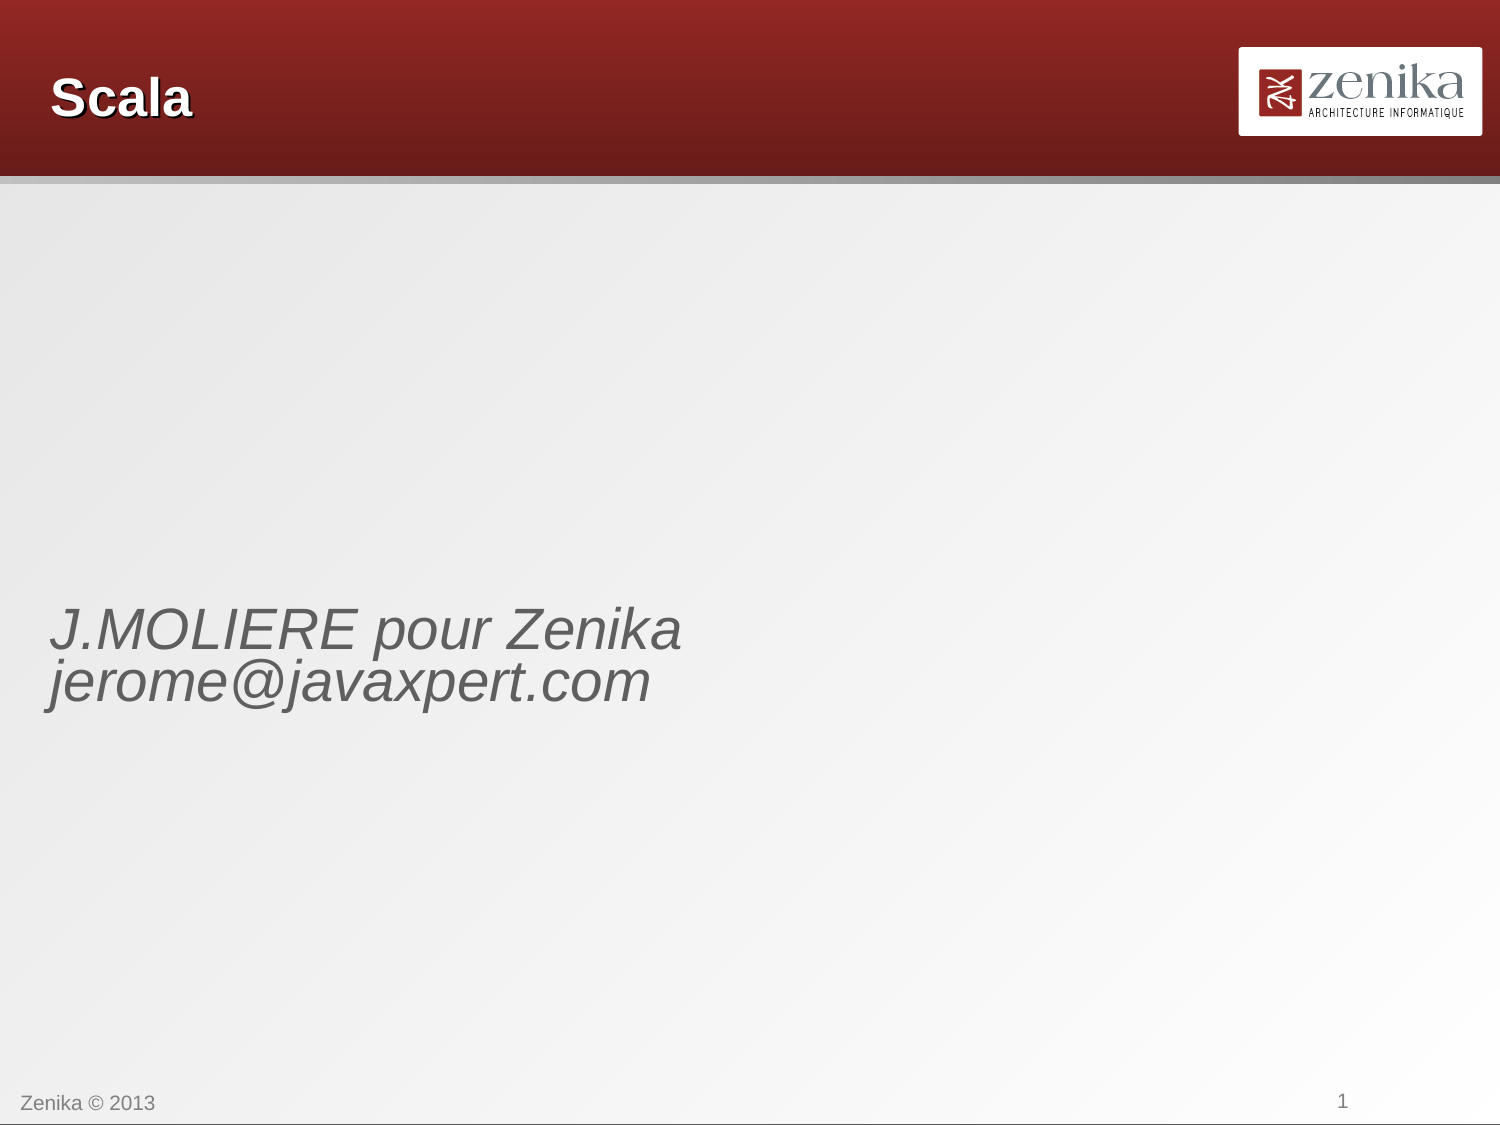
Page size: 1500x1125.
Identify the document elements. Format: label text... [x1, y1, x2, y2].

subtitle J.MOLIERE pour Zenika jerome@javaxpert.com [50, 249, 1435, 1079]
title Scala [50, 15, 1206, 180]
picture [1257, 58, 1464, 125]
